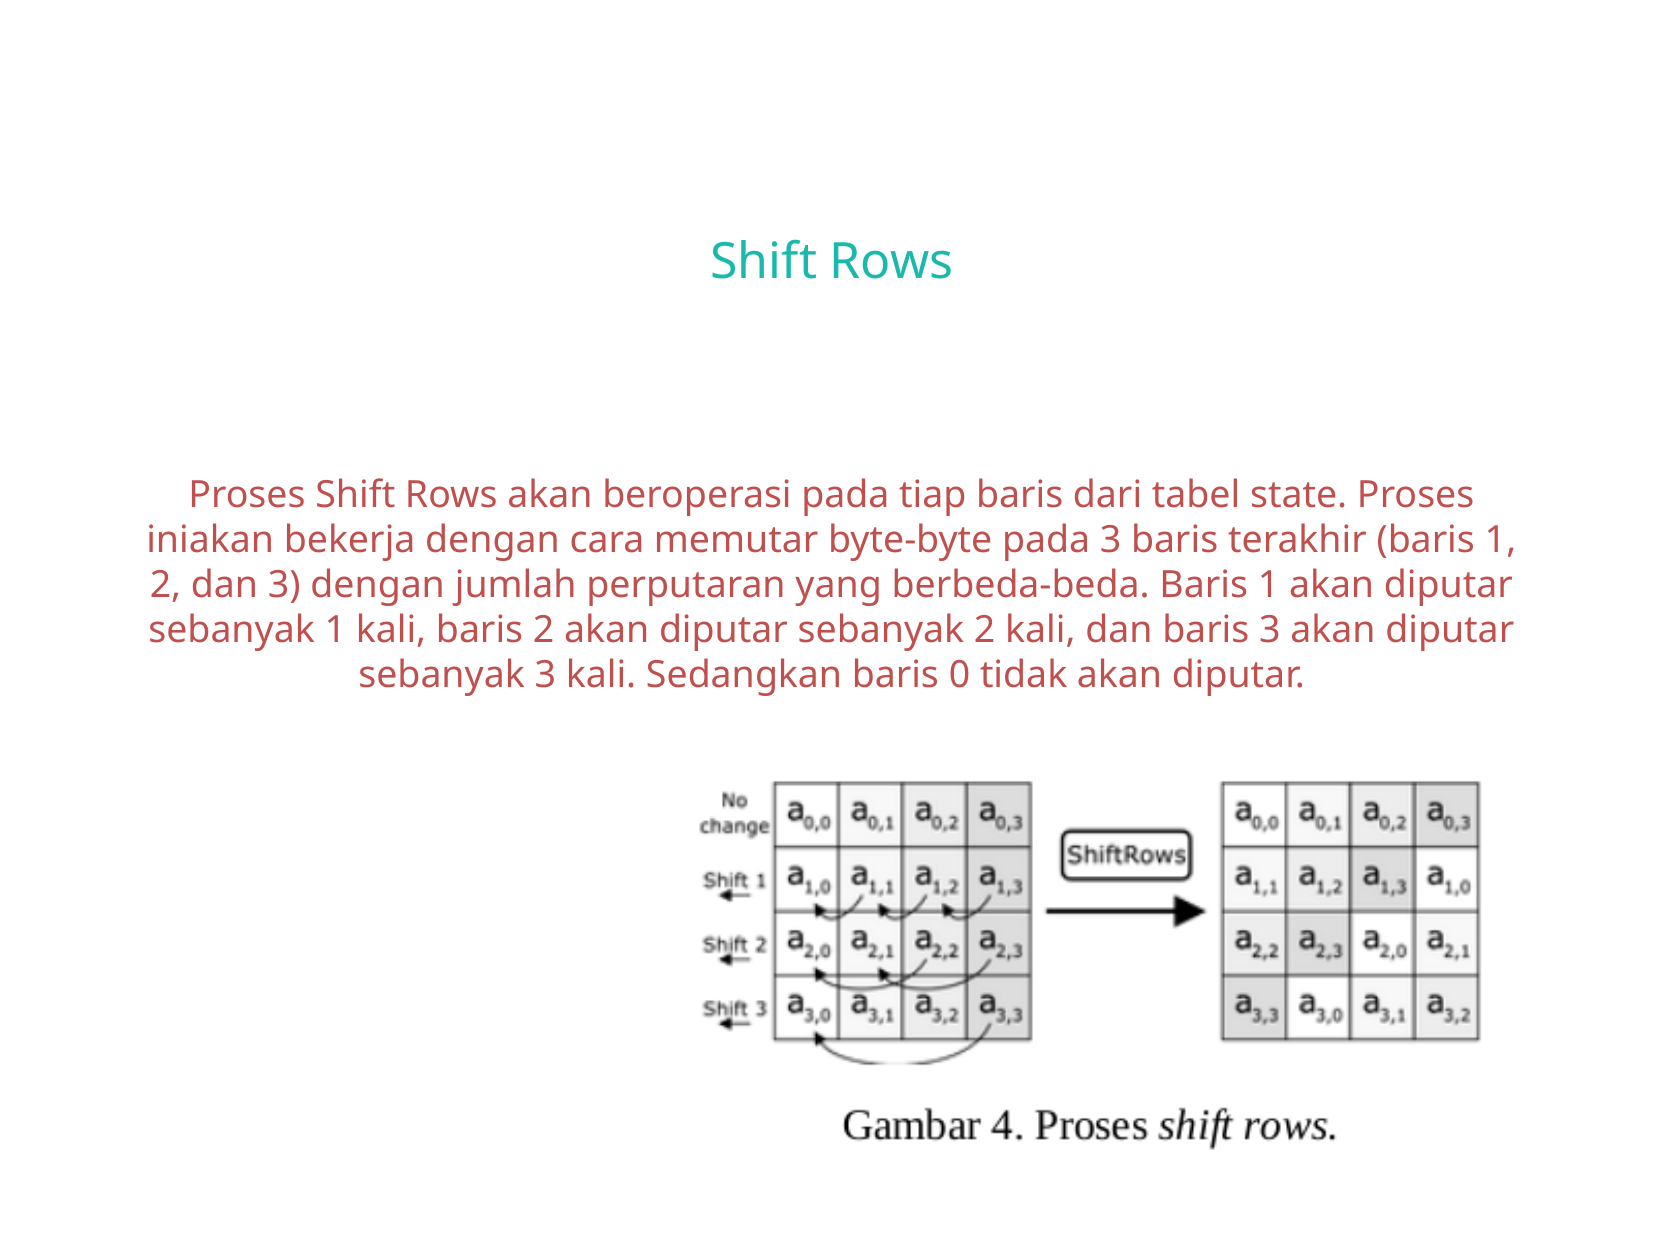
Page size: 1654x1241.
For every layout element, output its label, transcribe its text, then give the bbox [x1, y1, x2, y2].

title Shift Rows [129, 125, 1535, 391]
picture [661, 753, 1535, 1181]
text_box Proses Shift Rows akan beroperasi pada tiap baris dari tabel state. Proses iniakan bekerja dengan cara memutar byte-byte pada 3 baris terakhir (baris 1, 2, dan 3) dengan jumlah perputaran yang berbeda-beda. Baris 1 akan diputar sebanyak 1 kali, baris 2 akan diputar sebanyak 2 kali, dan baris 3 akan diputar sebanyak 3 kali. Sedangkan baris 0 tidak akan diputar. [129, 411, 1535, 754]
